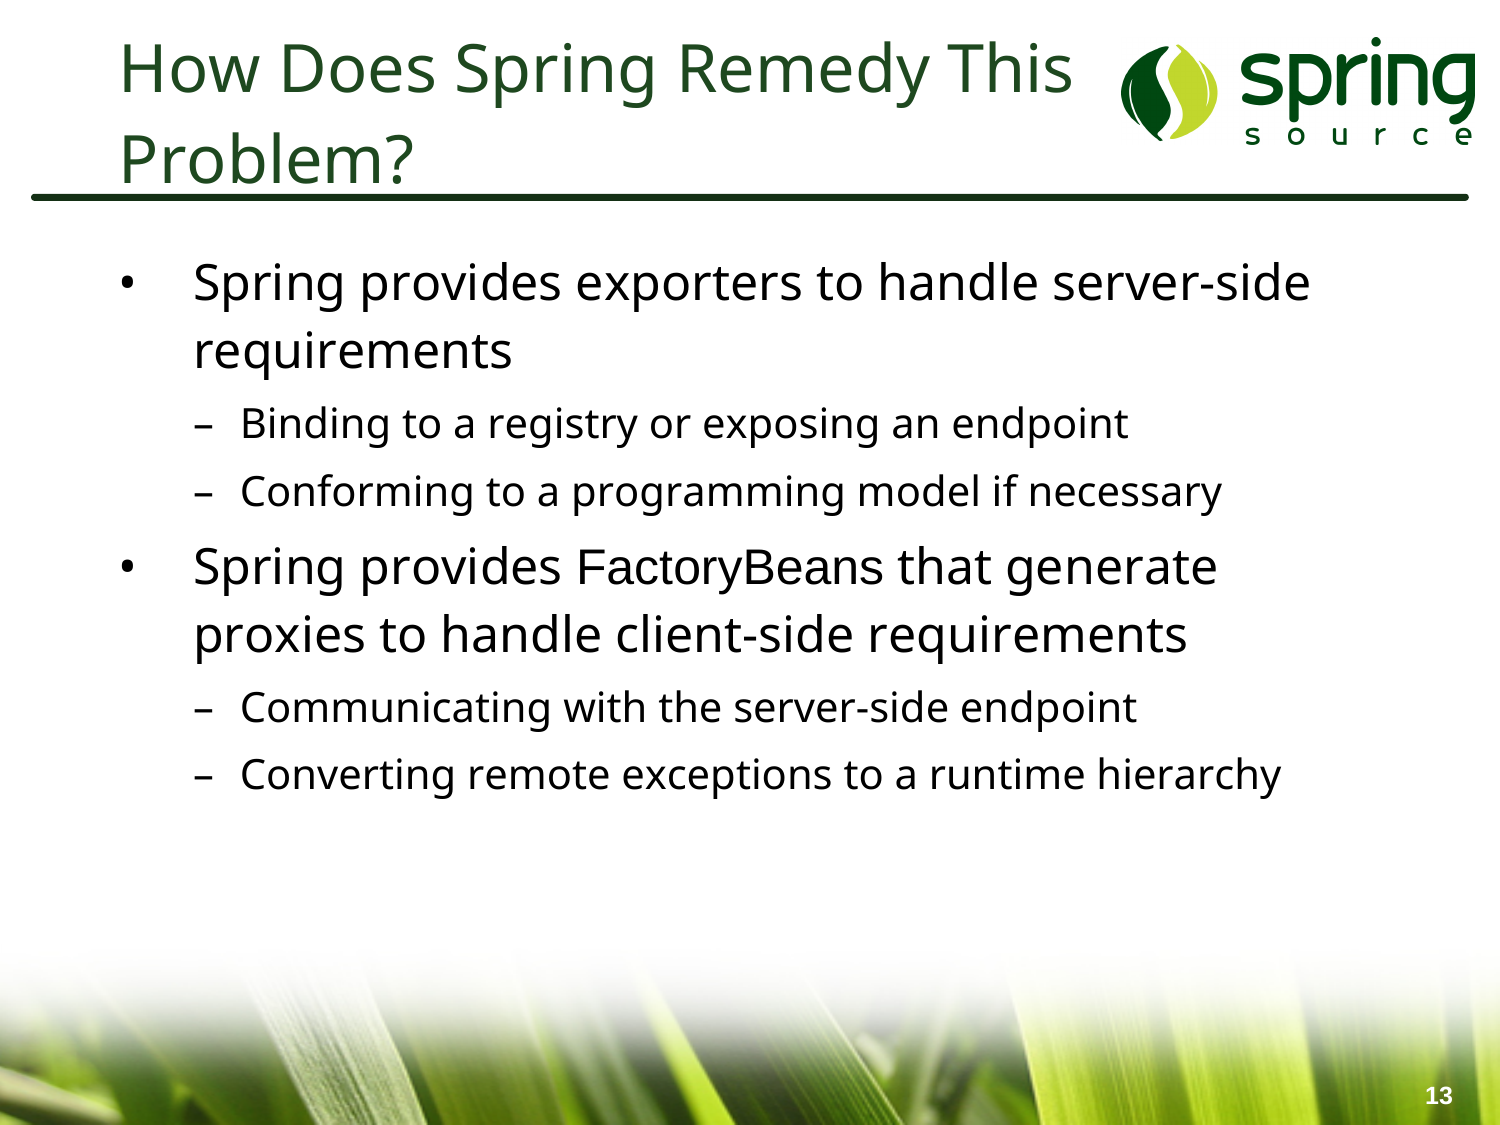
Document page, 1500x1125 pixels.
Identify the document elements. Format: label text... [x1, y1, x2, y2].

picture [0, 944, 1500, 1125]
picture [1136, 37, 1475, 145]
title How Does Spring Remedy This Problem? [103, 13, 1136, 191]
list Spring provides exporters to handle server-side requirements Binding to a registry or exposing an endpoint Conforming to a programming model if necessary Spring provides FactoryBeans that generate proxies to handle client-side requirements Communicating with the server-side endpoint Converting remote exceptions to a runtime hierarchy [103, 239, 1394, 903]
